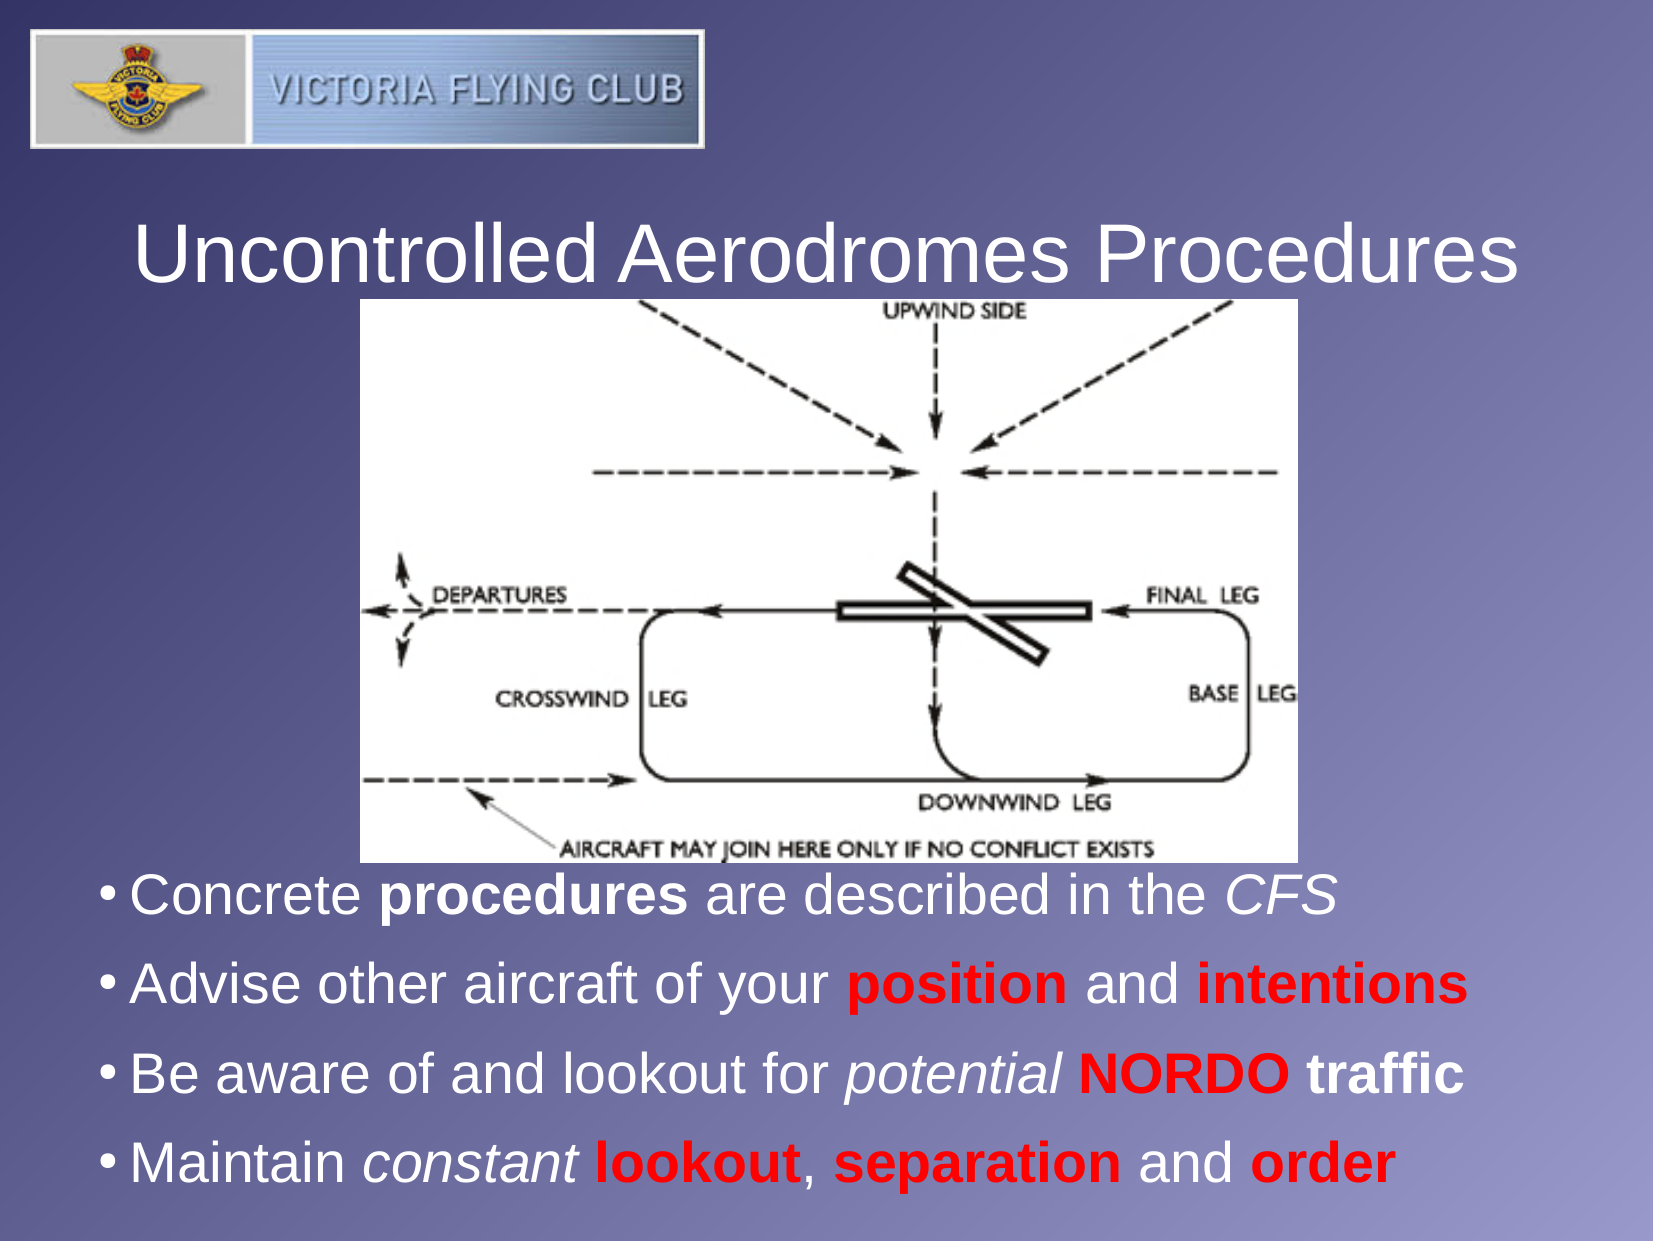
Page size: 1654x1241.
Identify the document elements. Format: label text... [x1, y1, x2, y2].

picture [360, 299, 1298, 862]
list Concrete procedures are described in the CFS Advise other aircraft of your position and intentions Be aware of and lookout for potential NORDO traffic Maintain constant lookout, separation and order [82, 862, 1571, 1201]
picture [30, 29, 705, 149]
title Uncontrolled Aerodromes Procedures [82, 150, 1571, 358]
